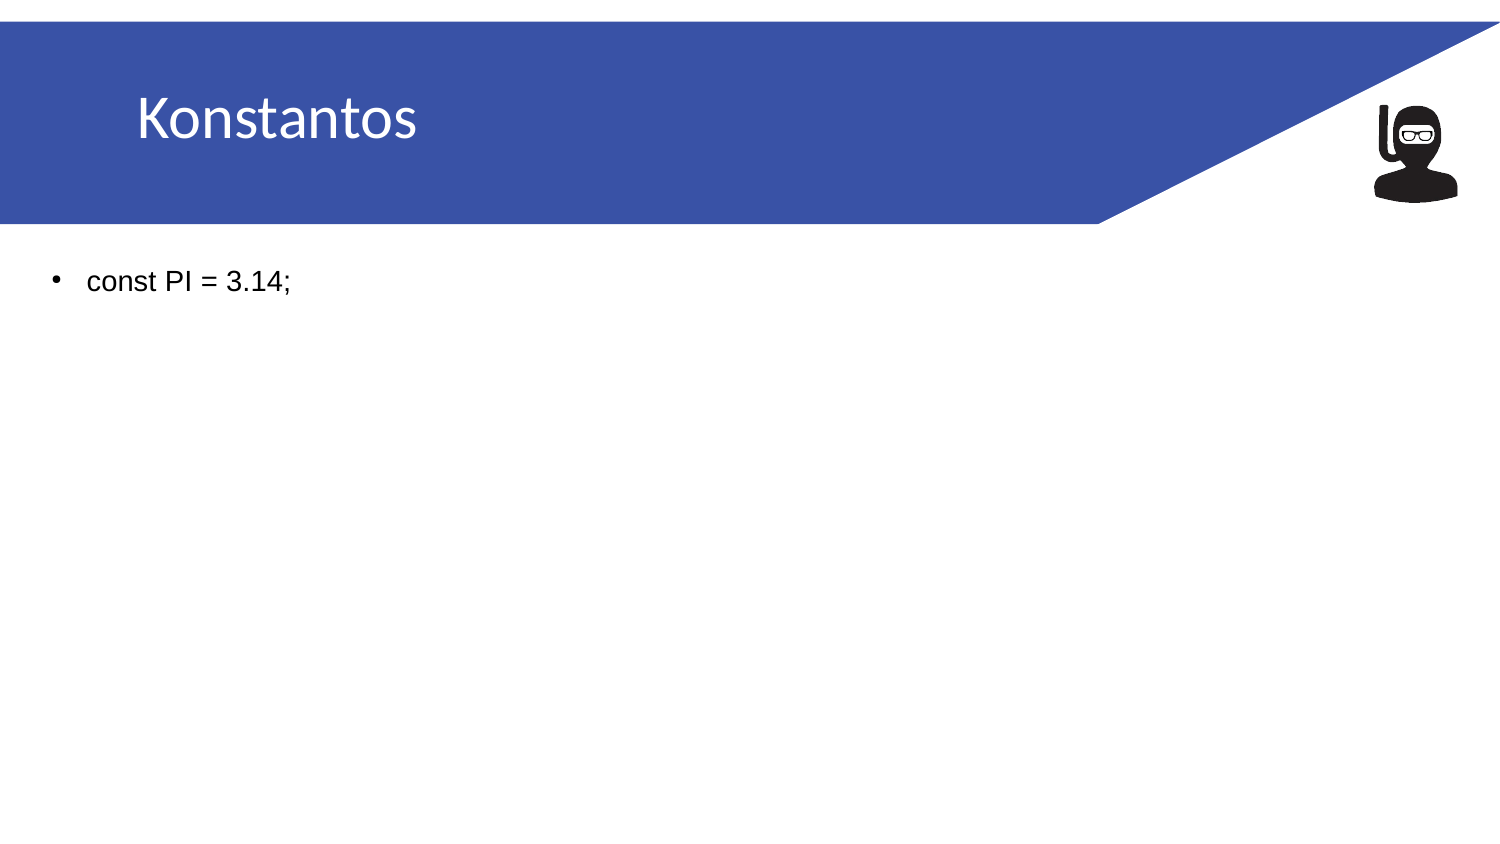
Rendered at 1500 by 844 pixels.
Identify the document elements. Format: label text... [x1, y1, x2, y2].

text_box [1404, 23, 1500, 72]
text_box const PI = 3.14; [36, 247, 1389, 789]
text_box [1096, 111, 1500, 227]
picture [1326, 72, 1500, 211]
title Konstantos [122, 72, 1326, 167]
